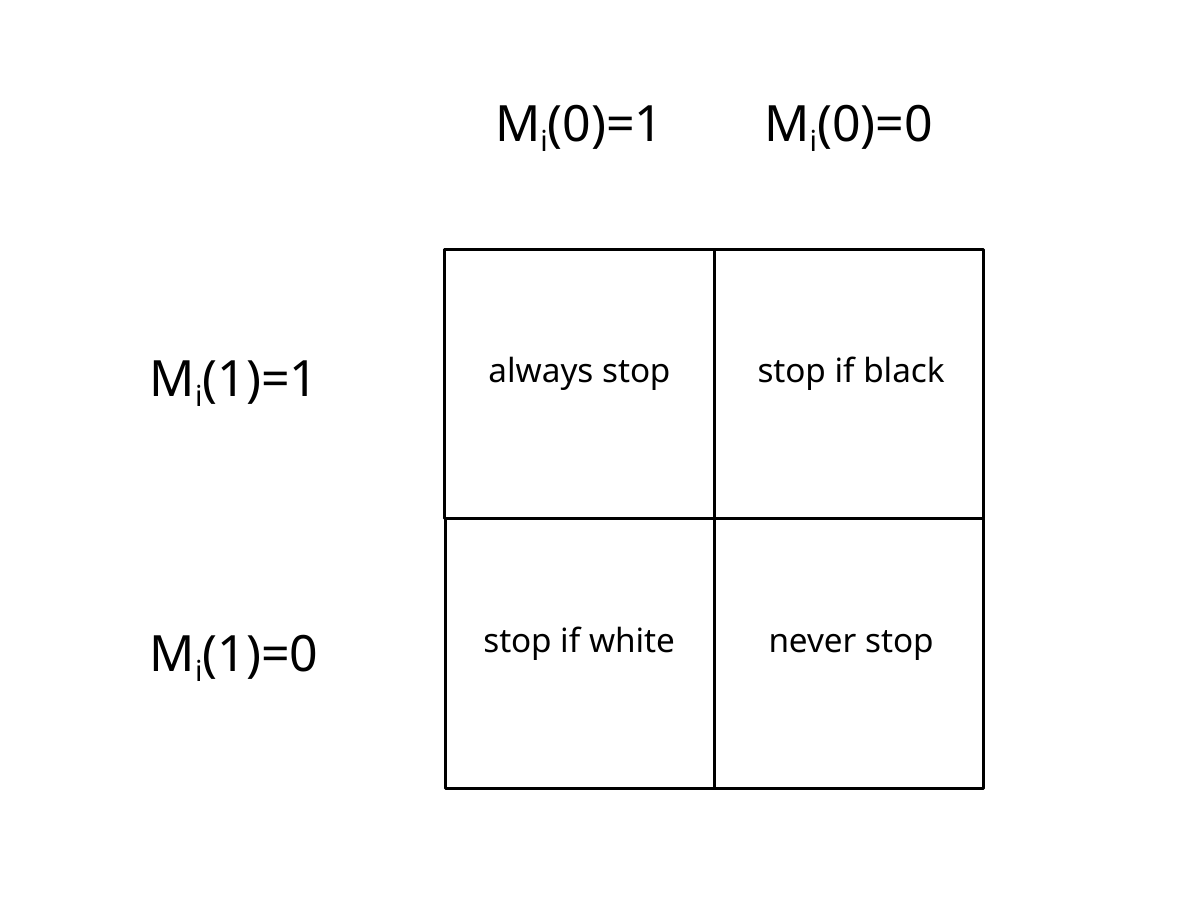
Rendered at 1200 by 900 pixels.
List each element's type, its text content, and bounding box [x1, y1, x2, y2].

text_box stop if black [716, 282, 986, 519]
text_box [445, 444, 984, 789]
text_box Mi(1)=0 [135, 610, 406, 748]
text_box Mi(0)=0 [713, 80, 984, 444]
text_box stop if white [444, 552, 715, 789]
text_box always stop [444, 282, 715, 519]
text_box Mi(0)=1 [444, 80, 713, 282]
text_box Mi(1)=1 [135, 335, 405, 610]
text_box never stop [716, 552, 986, 789]
